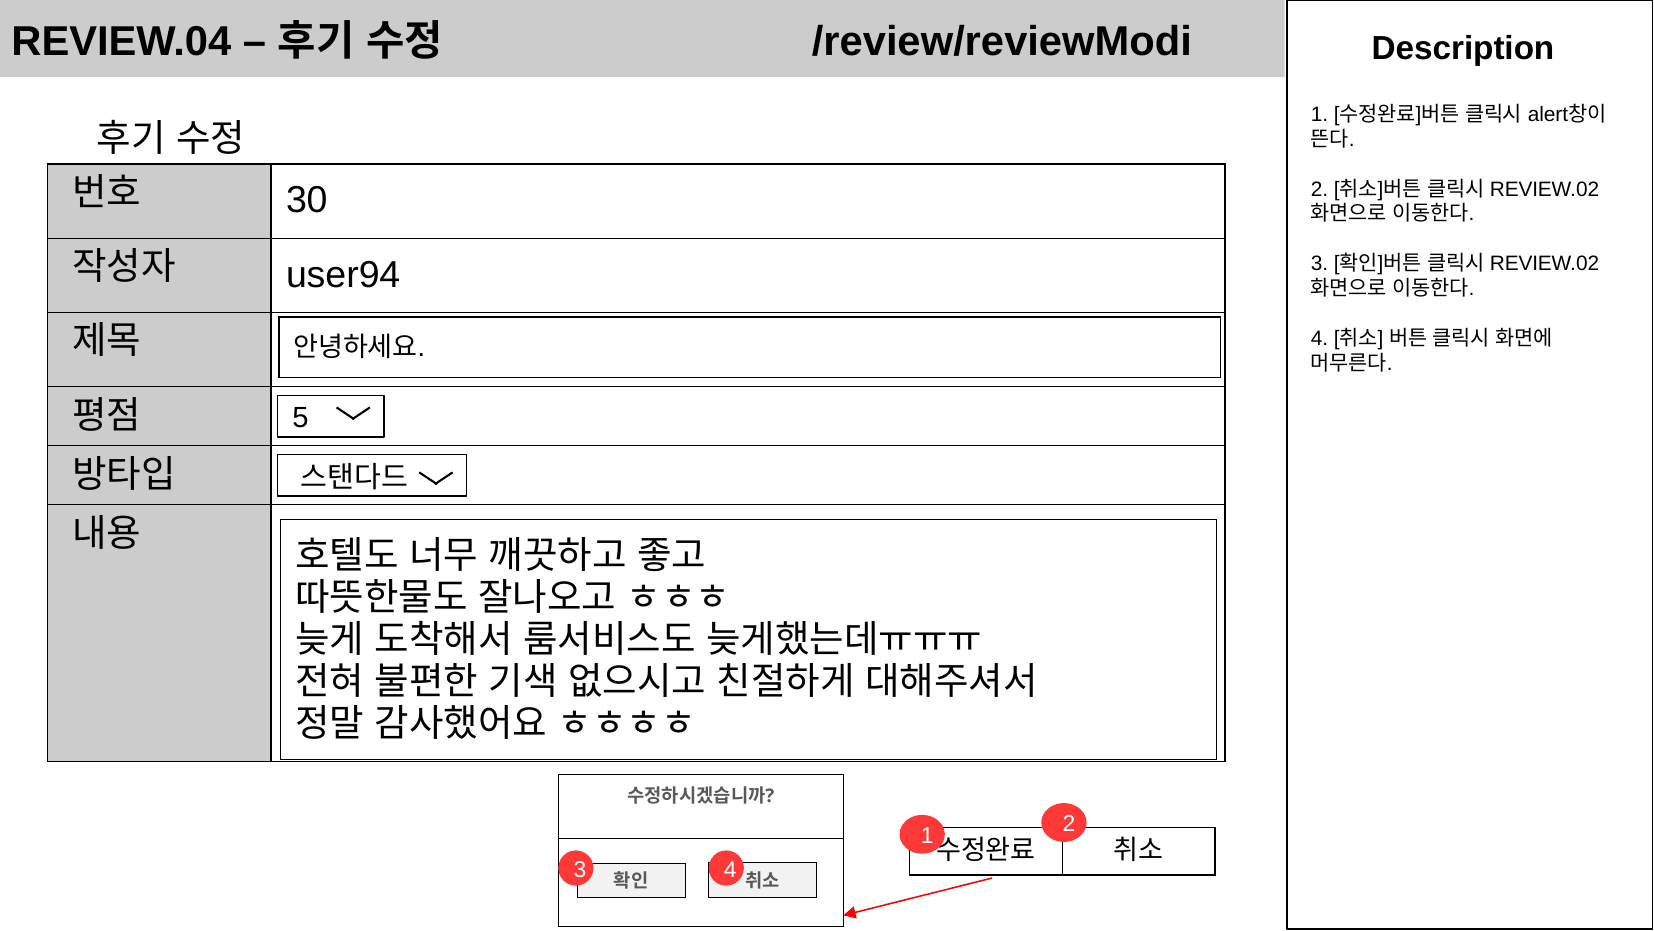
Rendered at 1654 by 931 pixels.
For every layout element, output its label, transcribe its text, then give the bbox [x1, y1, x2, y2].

text_box 1. [수정완료]버튼 클릭시 alert창이 뜬다. 2. [취소]버튼 클릭시 REVIEW.02 화면으로 이동한다. 3. [확인]버튼 클릭시 REVIEW.02 화면으로 이동한다. 4. [취소] 버튼 클릭시 화면에 머무른다. [1296, 47, 1646, 653]
table_cell [272, 505, 1224, 761]
text_box 4 [708, 850, 744, 886]
table_header 수정완료 [910, 828, 1062, 874]
table_header 30 [272, 165, 1224, 238]
text_box 취소 [708, 862, 817, 897]
table_cell 평점 [48, 387, 270, 445]
table_cell [272, 387, 1224, 445]
table_header 호텔도 너무 깨끗하고 좋고 따뜻한물도 잘나오고 ㅎㅎㅎ 늦게 도착해서 룸서비스도 늦게했는데ㅠㅠㅠ 전혀 불편한 기색 없으시고 친절하게 대해주셔서 정말 감사했어요 ㅎㅎㅎㅎ [281, 520, 1216, 759]
text_box 5 [277, 395, 384, 437]
table_header 취소 [1063, 828, 1214, 874]
table_cell 제목 [48, 313, 270, 386]
table_header 수정하시겠습니까? [559, 775, 843, 838]
text_box 2 [1041, 803, 1087, 842]
text_box 3 [558, 850, 594, 886]
table_cell 작성자 [48, 239, 270, 312]
table_cell 방타입 [48, 446, 270, 504]
table_cell user94 [272, 239, 1224, 312]
text_box REVIEW.04 – 후기 수정 /review/reviewModi [0, 0, 1285, 78]
table_cell [272, 313, 1224, 386]
text_box [1287, 0, 1653, 929]
table_cell 내용 [48, 505, 270, 761]
text_box 확인 [577, 862, 685, 898]
text_box 후기 수정 [47, 106, 295, 163]
table_cell [559, 839, 843, 926]
table_cell [272, 446, 1224, 504]
table_header 안녕하세요. [280, 318, 1220, 377]
table_header 번호 [48, 165, 270, 238]
text_box 1 [899, 814, 945, 854]
text_box 스탠다드 [277, 454, 467, 496]
text_box Description [1291, 18, 1635, 77]
